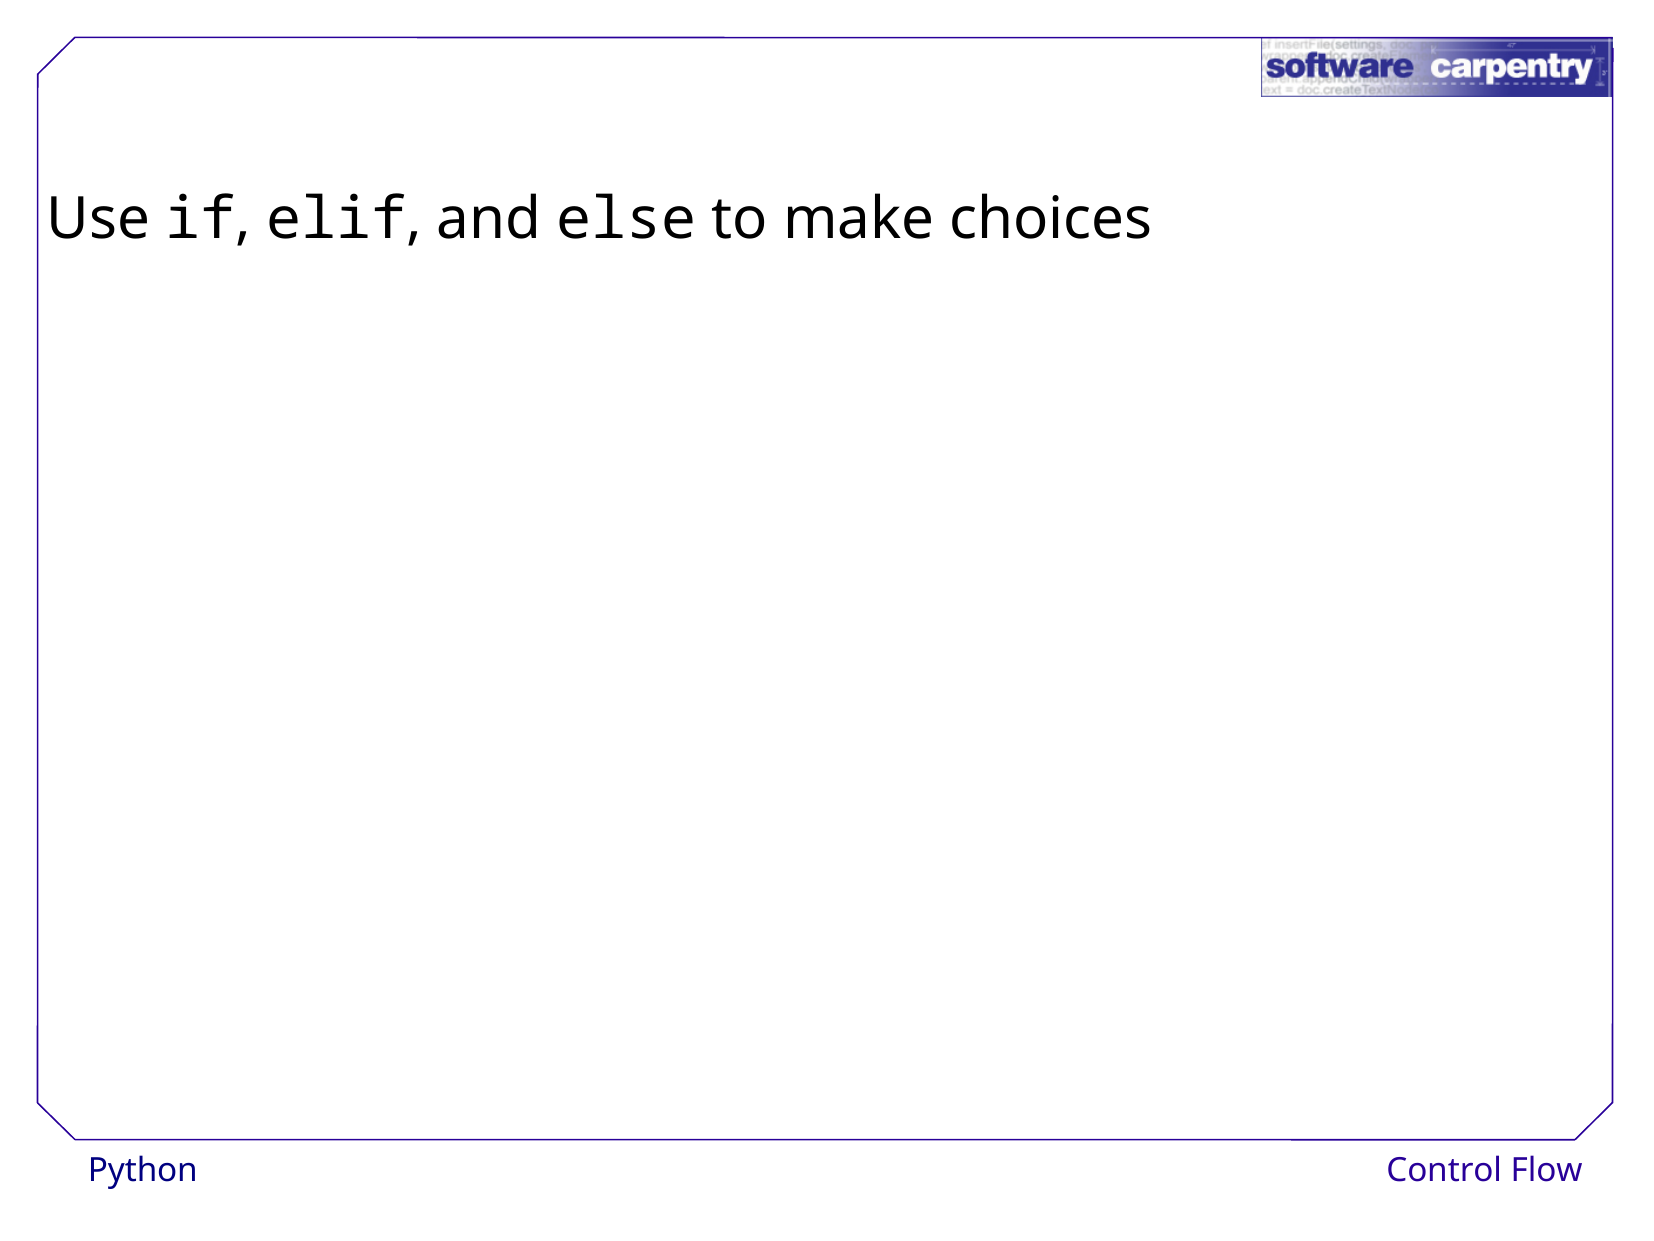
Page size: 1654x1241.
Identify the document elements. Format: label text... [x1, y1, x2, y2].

text_box Use if, elif, and else to make choices [32, 138, 1318, 259]
picture [1261, 39, 1613, 97]
